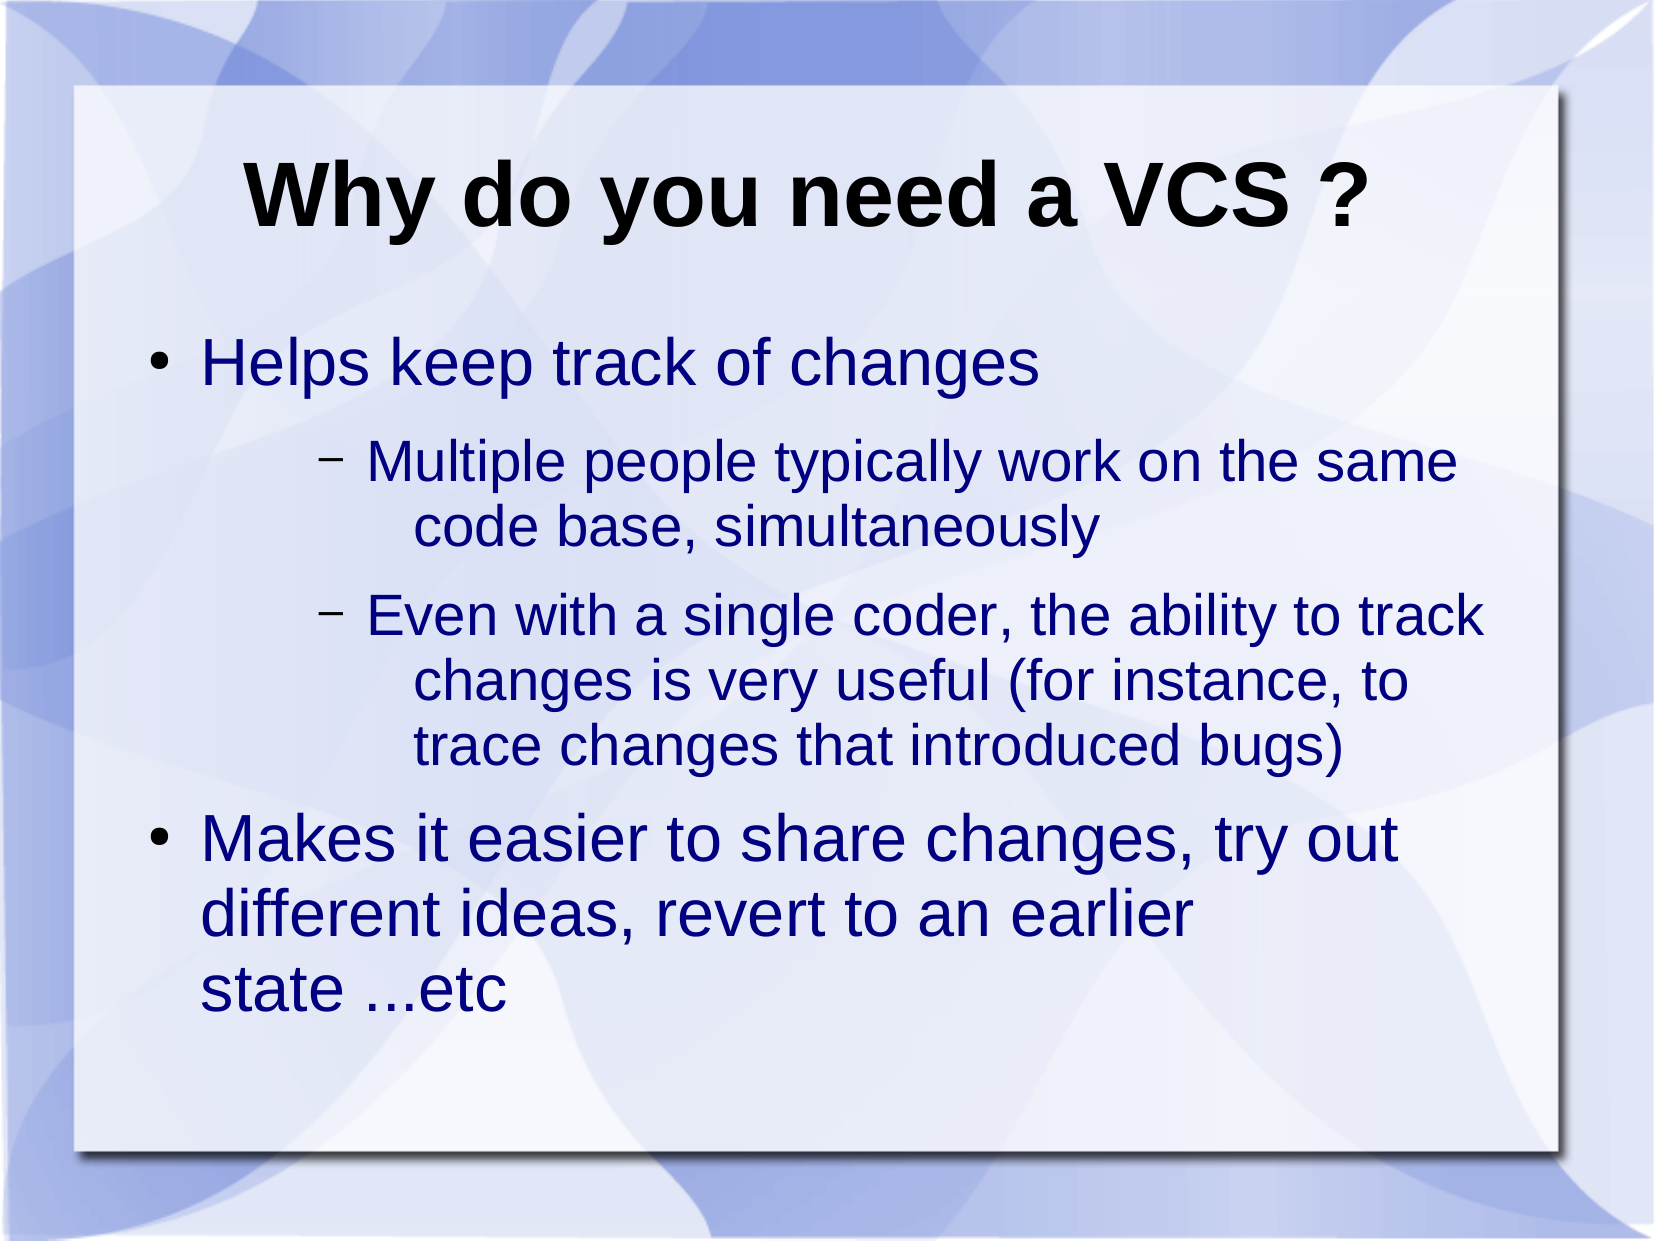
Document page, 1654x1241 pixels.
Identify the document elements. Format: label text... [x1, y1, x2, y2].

list Helps keep track of changes Multiple people typically work on the same code base, simultaneously Even with a single coder, the ability to track changes is very useful (for instance, to trace changes that introduced bugs) Makes it easier to share changes, try out different ideas, revert to an earlier state ...etc [129, 324, 1489, 1026]
picture [0, 0, 1654, 1241]
title Why do you need a VCS ? [82, 98, 1536, 291]
